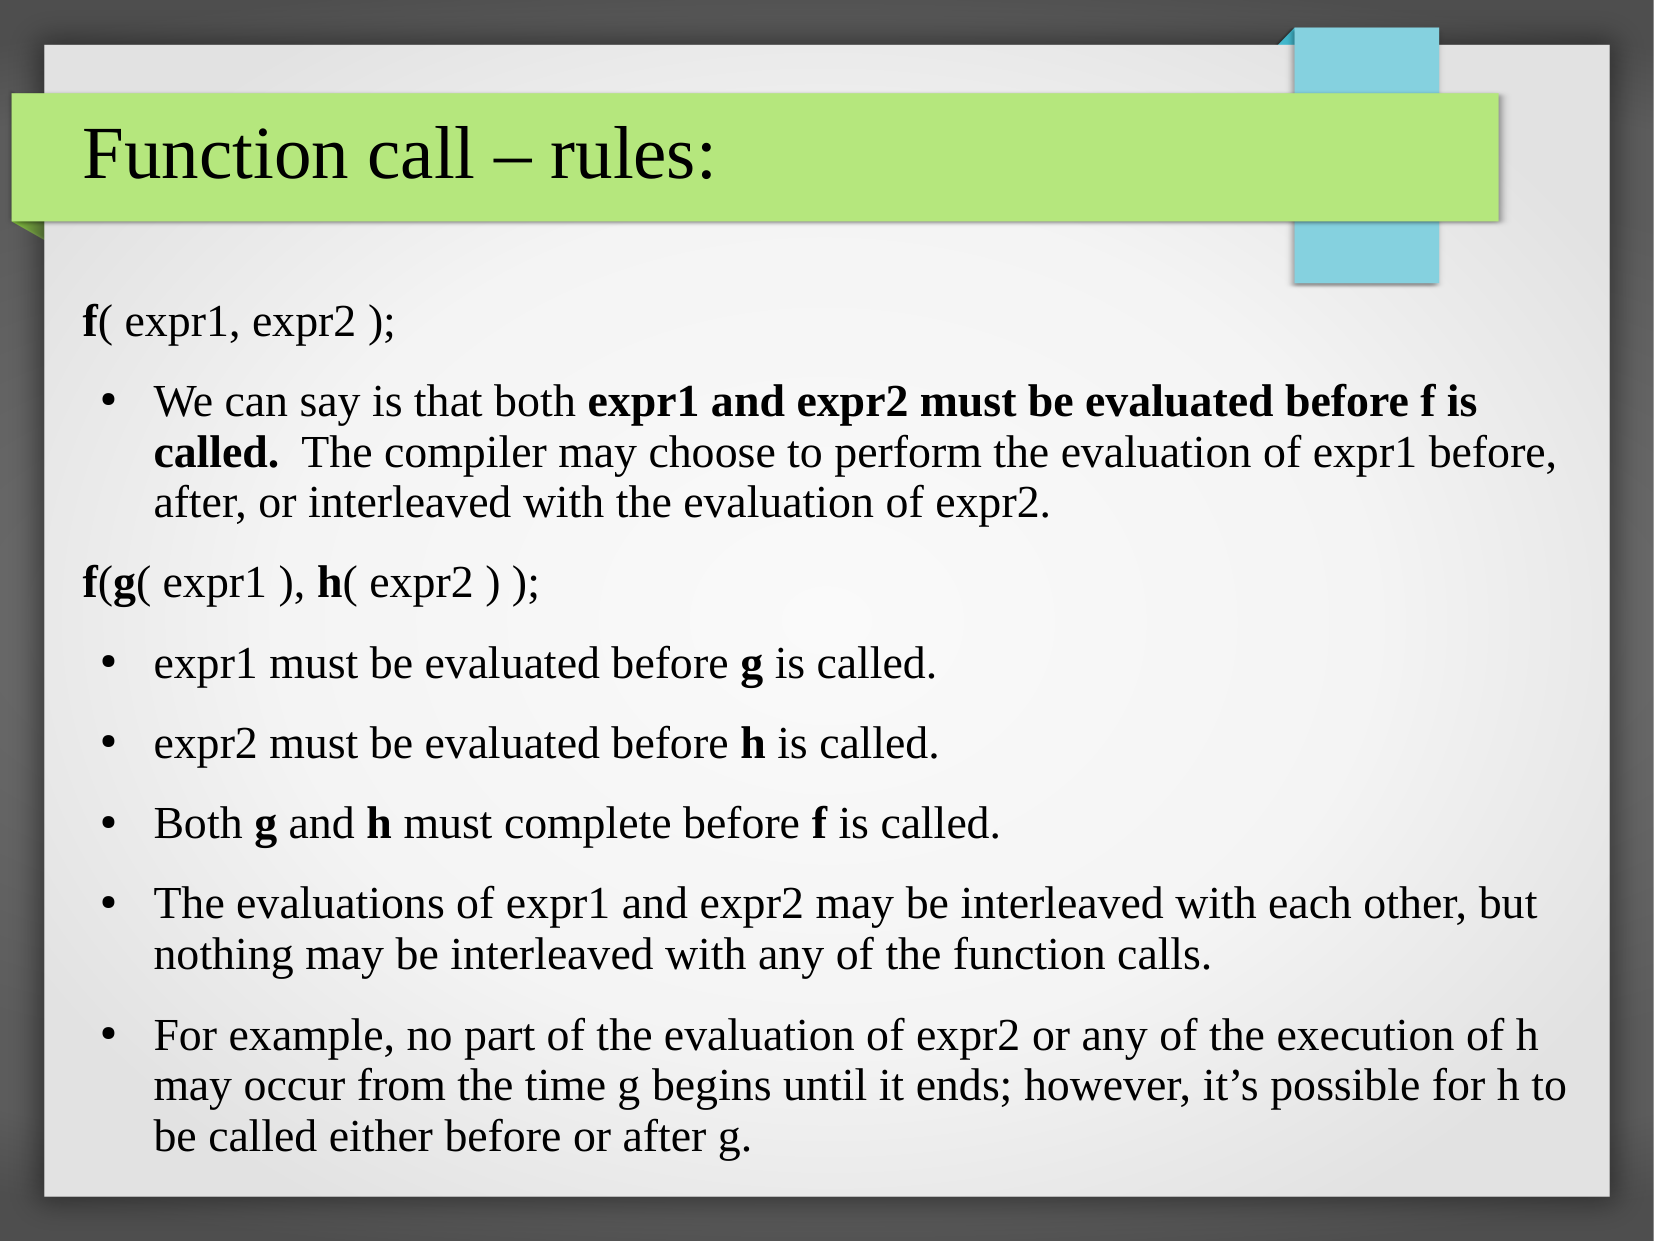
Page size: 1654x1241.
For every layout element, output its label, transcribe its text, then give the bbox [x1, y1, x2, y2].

title Function call – rules: [82, 94, 1264, 213]
list f( expr1, expr2 ); We can say is that both expr1 and expr2 must be evaluated before f is called. The compiler may choose to perform the evaluation of expr1 before, after, or interleaved with the evaluation of expr2. f(g( expr1 ), h( expr2 ) ); expr1 must be evaluated before g is called. expr2 must be evaluated before h is called. Both g and h must complete before f is called. The evaluations of expr1 and expr2 may be interleaved with each other, but nothing may be interleaved with any of the function calls. For example, no part of the evaluation of expr2 or any of the execution of h may occur from the time g begins until it ends; however, it’s possible for h to be called either before or after g. [82, 295, 1571, 1015]
picture [0, 0, 1654, 1241]
